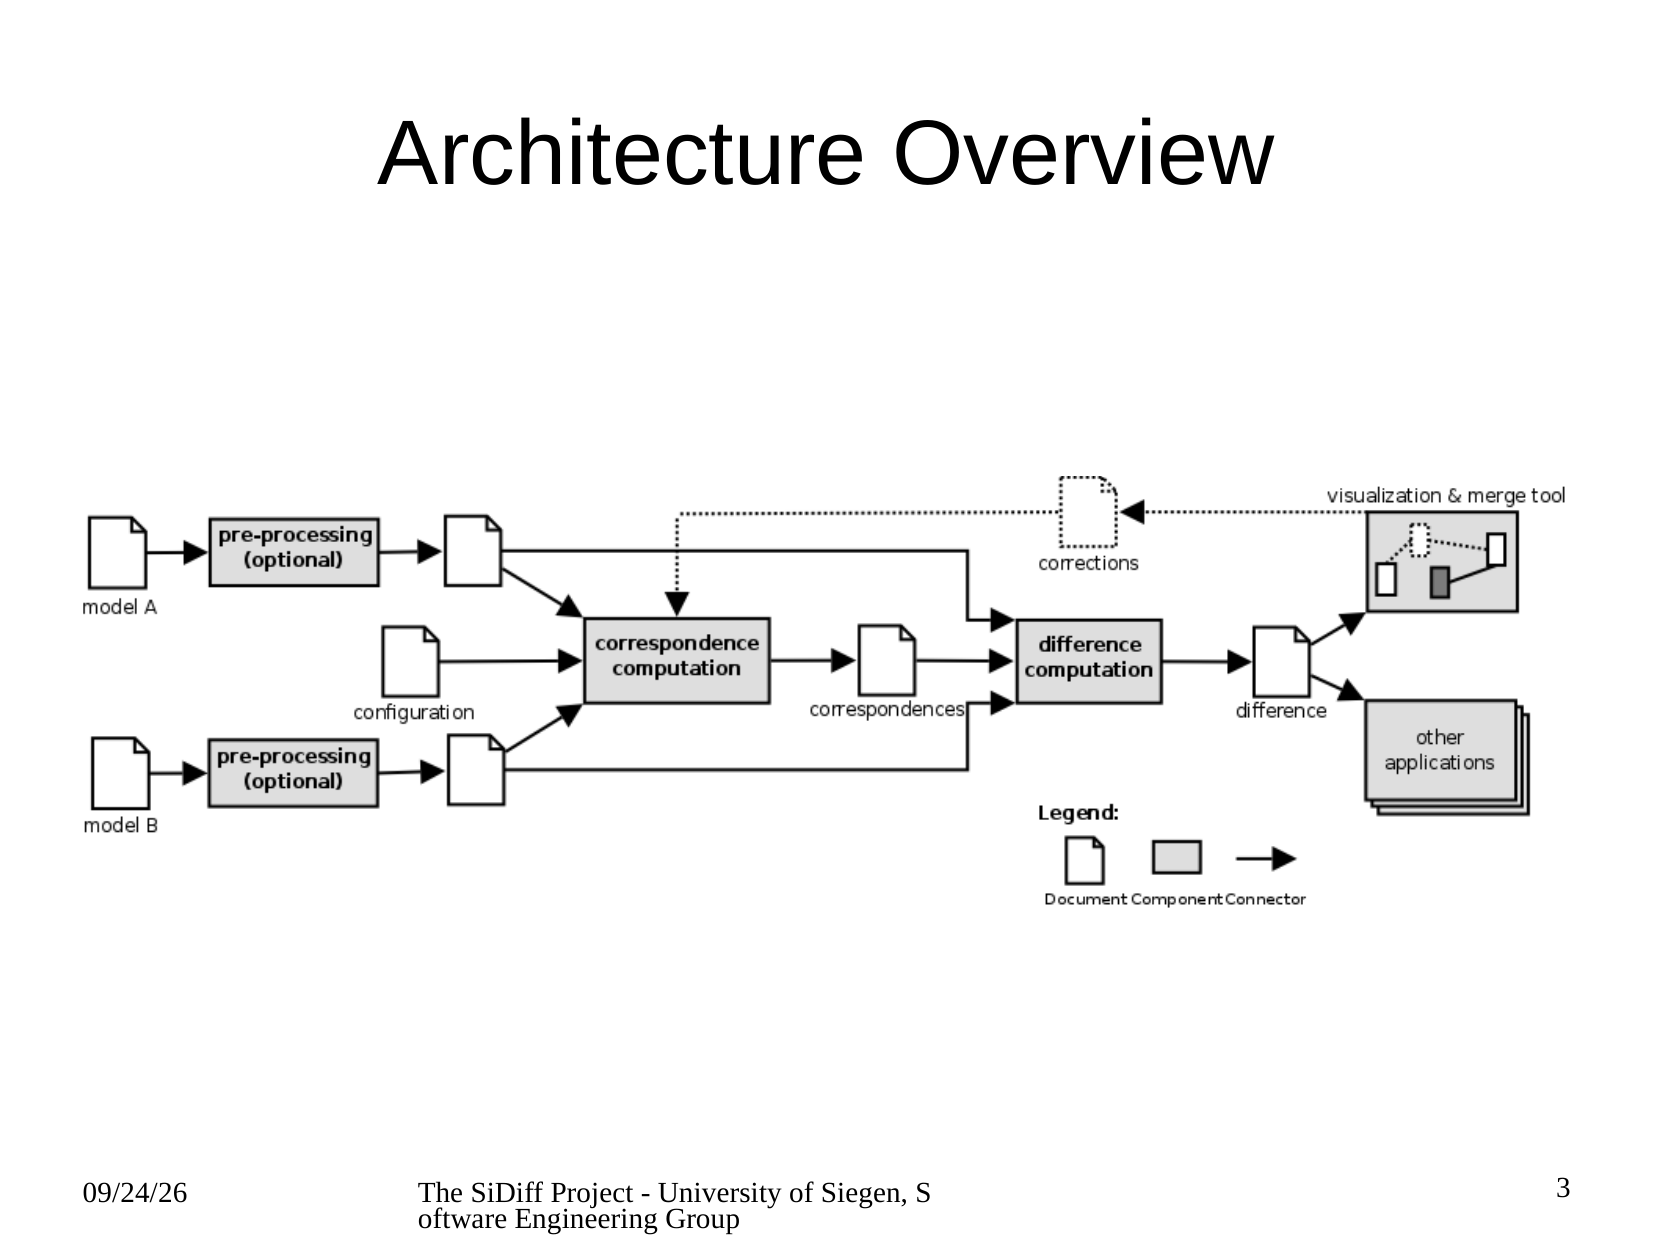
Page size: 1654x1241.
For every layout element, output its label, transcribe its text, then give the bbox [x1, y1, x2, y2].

picture [82, 476, 1571, 922]
title Architecture Overview [82, 49, 1571, 257]
